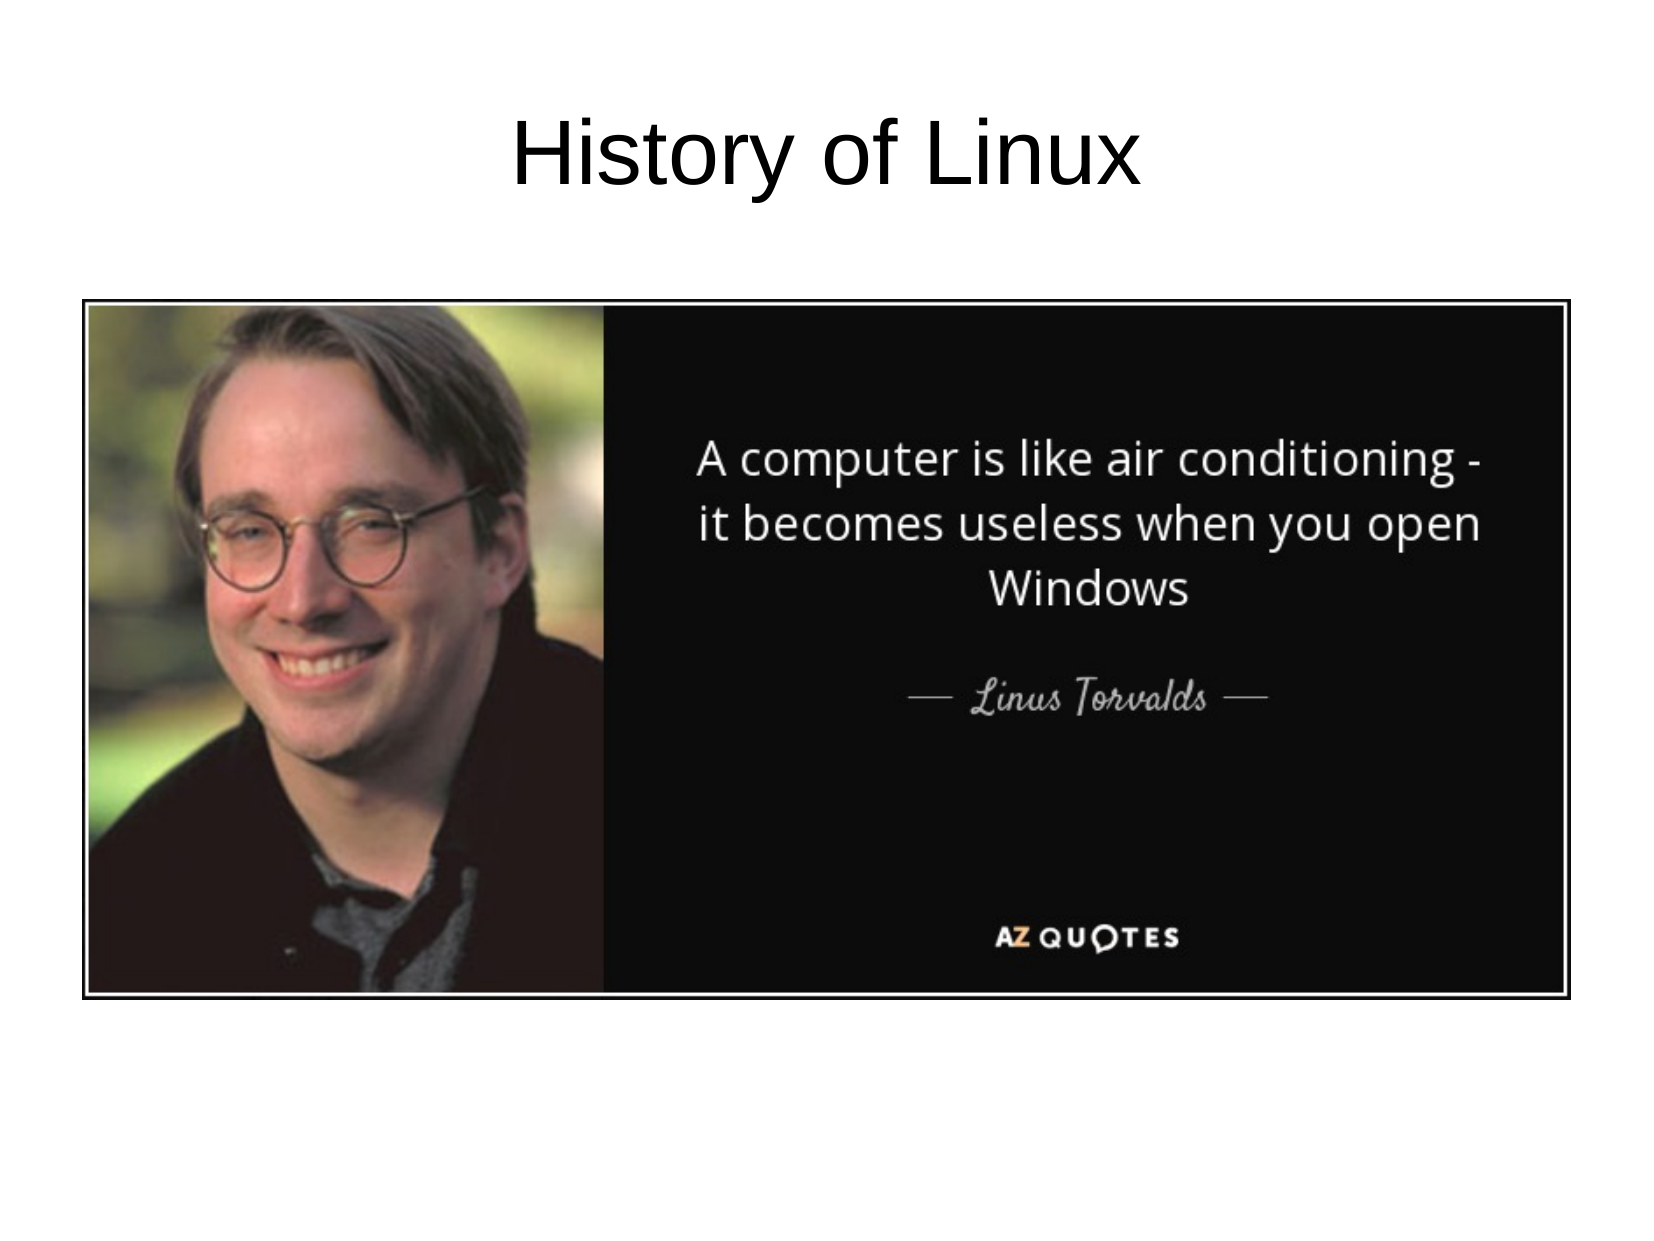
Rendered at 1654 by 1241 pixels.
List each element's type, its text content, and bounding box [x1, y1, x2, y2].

picture [82, 299, 1571, 1000]
title History of Linux [82, 49, 1571, 257]
